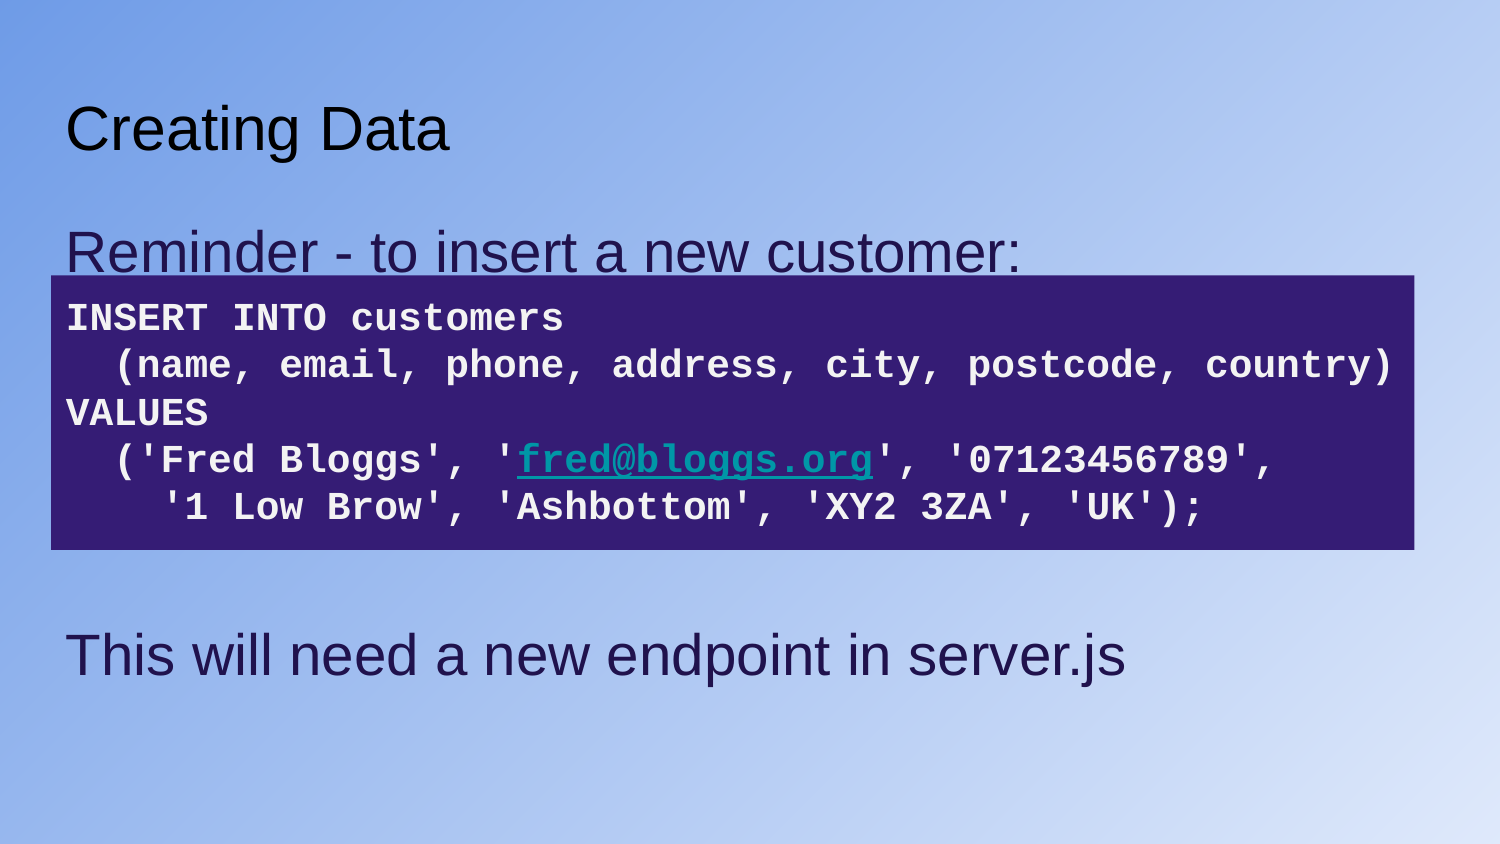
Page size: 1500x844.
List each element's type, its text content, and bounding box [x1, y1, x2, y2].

text_box Reminder - to insert a new customer: This will need a new endpoint in server.js [51, 189, 1449, 750]
text_box INSERT INTO customers (name, email, phone, address, city, postcode, country) VALUES ('Fred Bloggs', 'fred@bloggs.org', '07123456789', '1 Low Brow', 'Ashbottom', 'XY2 3ZA', 'UK'); [51, 275, 1415, 550]
text_box Creating Data [51, 72, 1449, 167]
